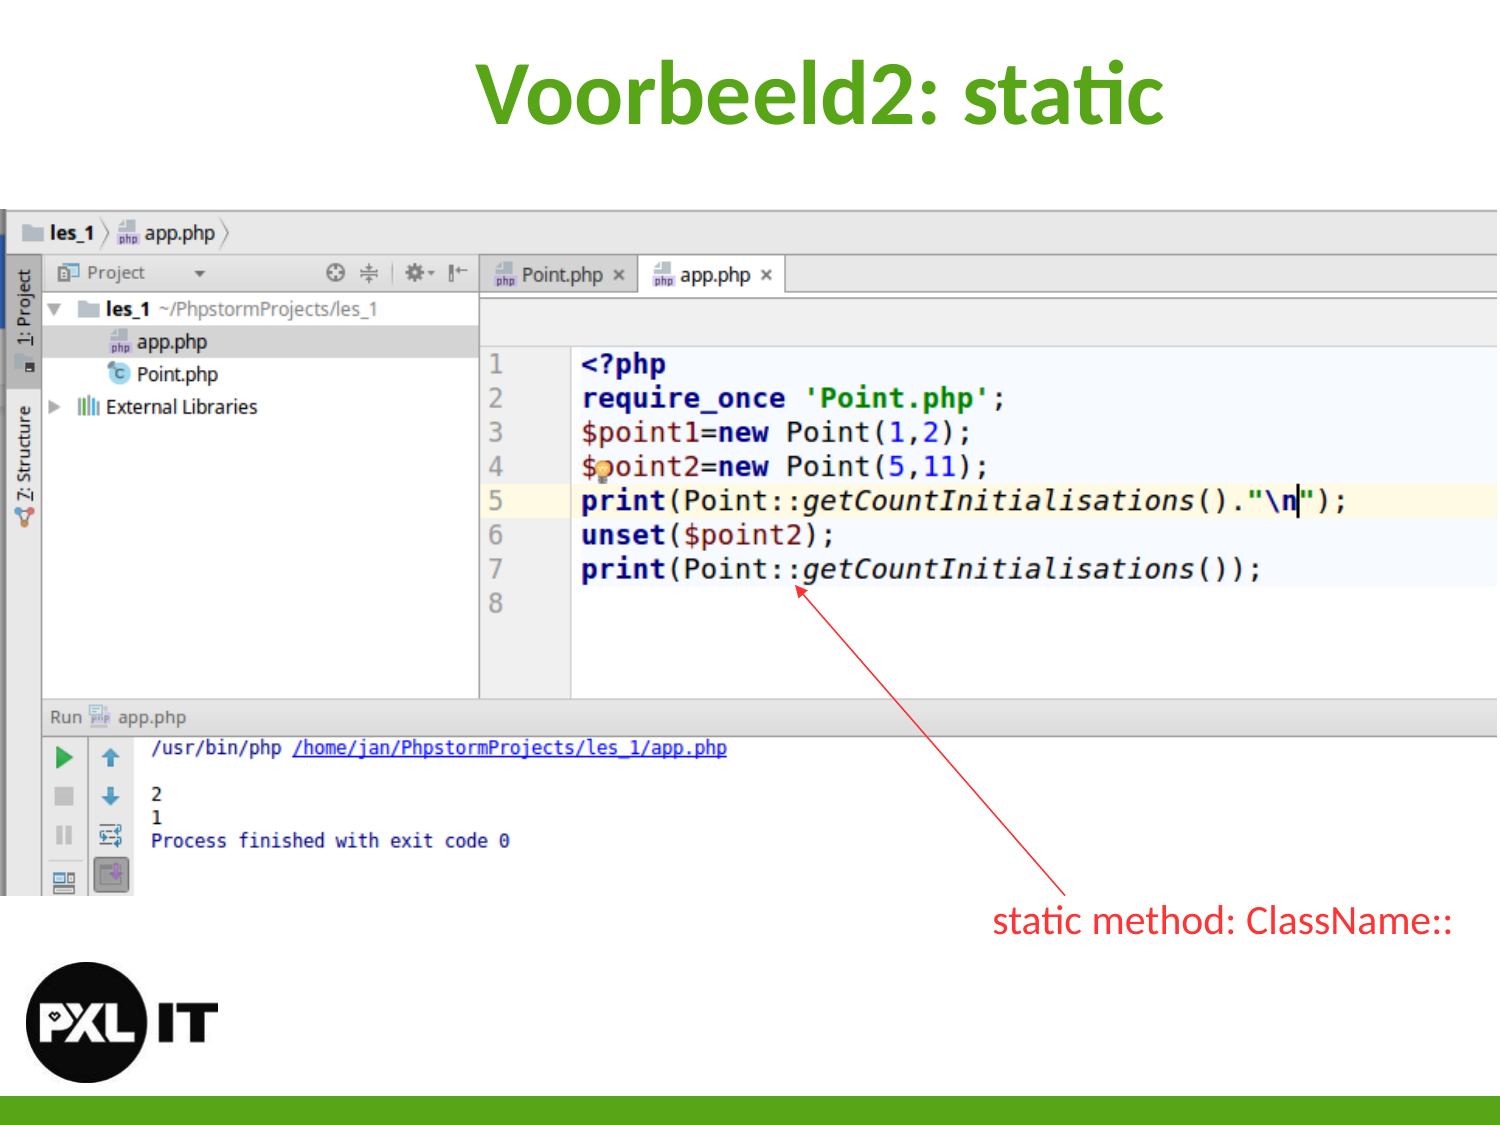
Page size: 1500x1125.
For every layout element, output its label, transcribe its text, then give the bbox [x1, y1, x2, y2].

text_box static method: ClassName:: [977, 885, 1500, 990]
picture [26, 962, 218, 1083]
text_box Voorbeeld2: static [201, 24, 1440, 151]
picture [0, 209, 1497, 896]
